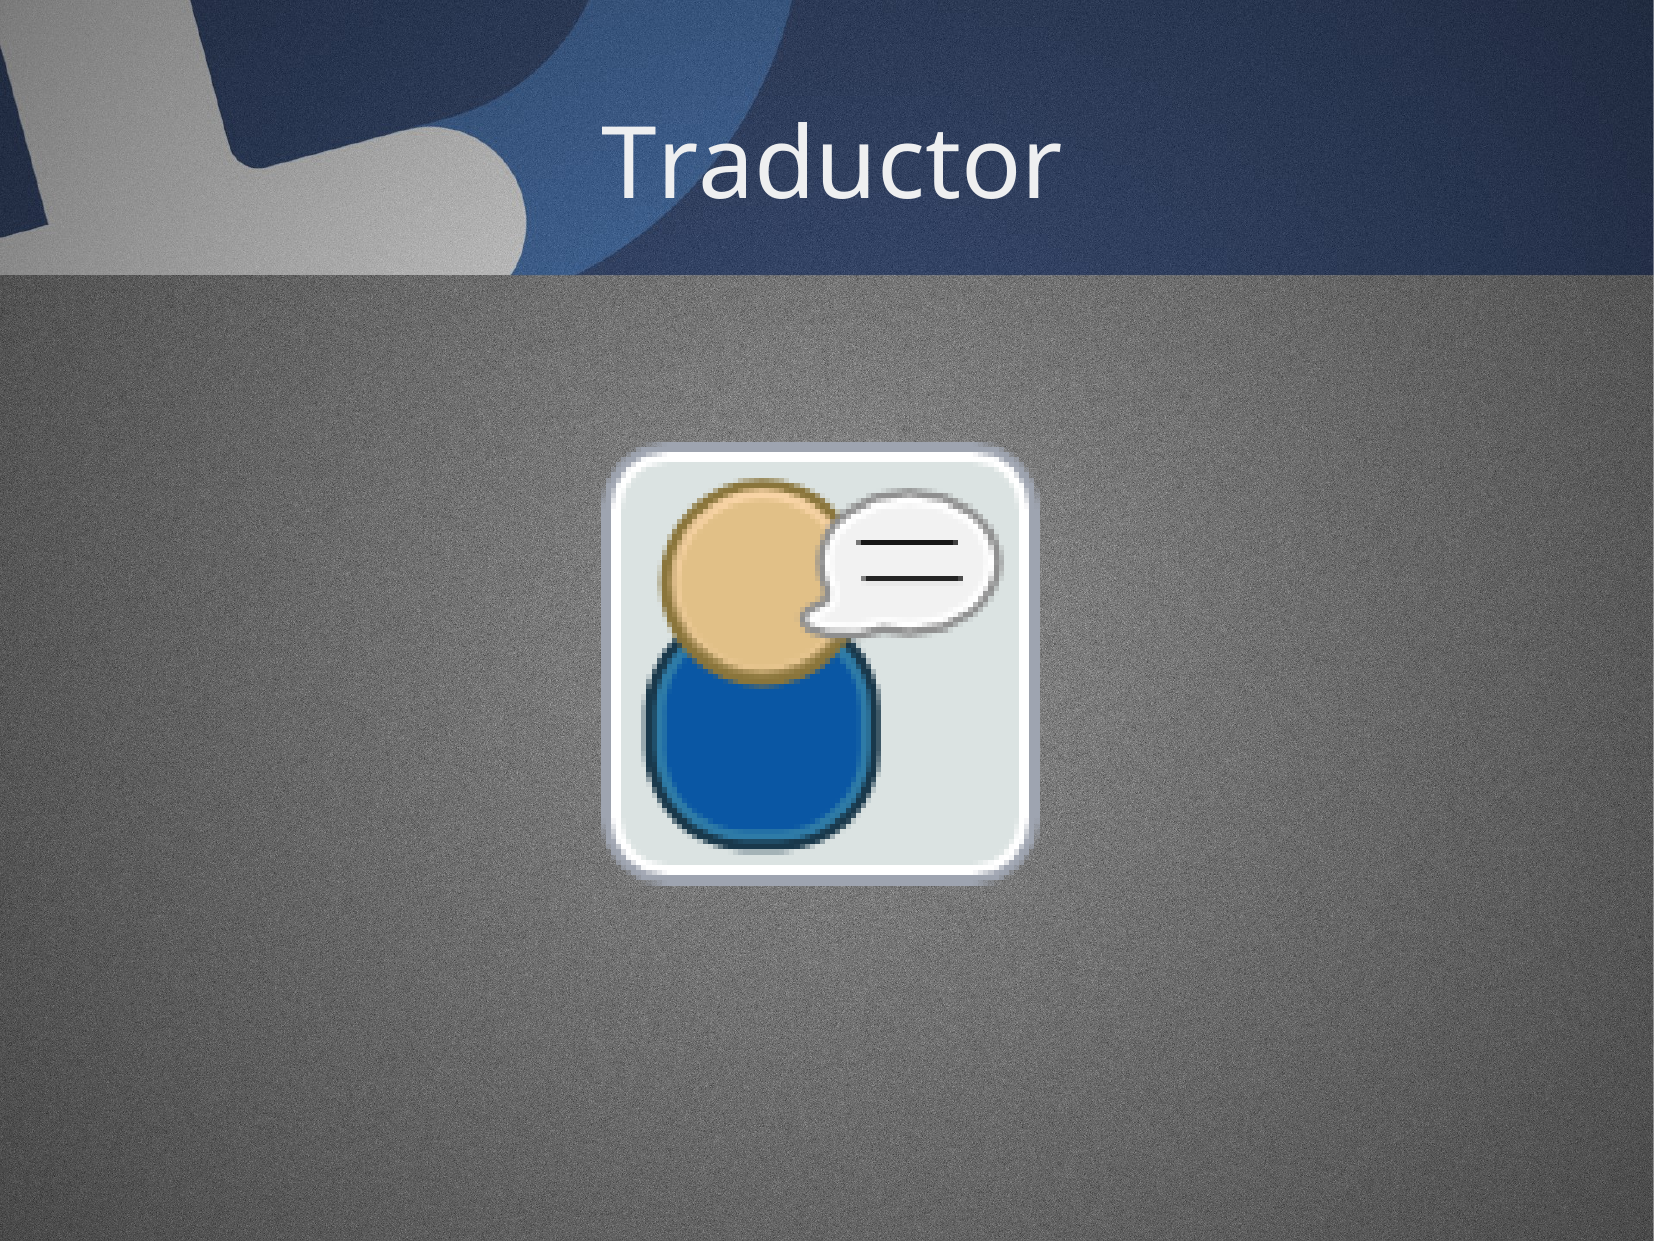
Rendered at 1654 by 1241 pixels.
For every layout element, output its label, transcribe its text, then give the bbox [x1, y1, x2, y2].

picture [0, 0, 1654, 1241]
text_box Traductor [88, 58, 1577, 266]
